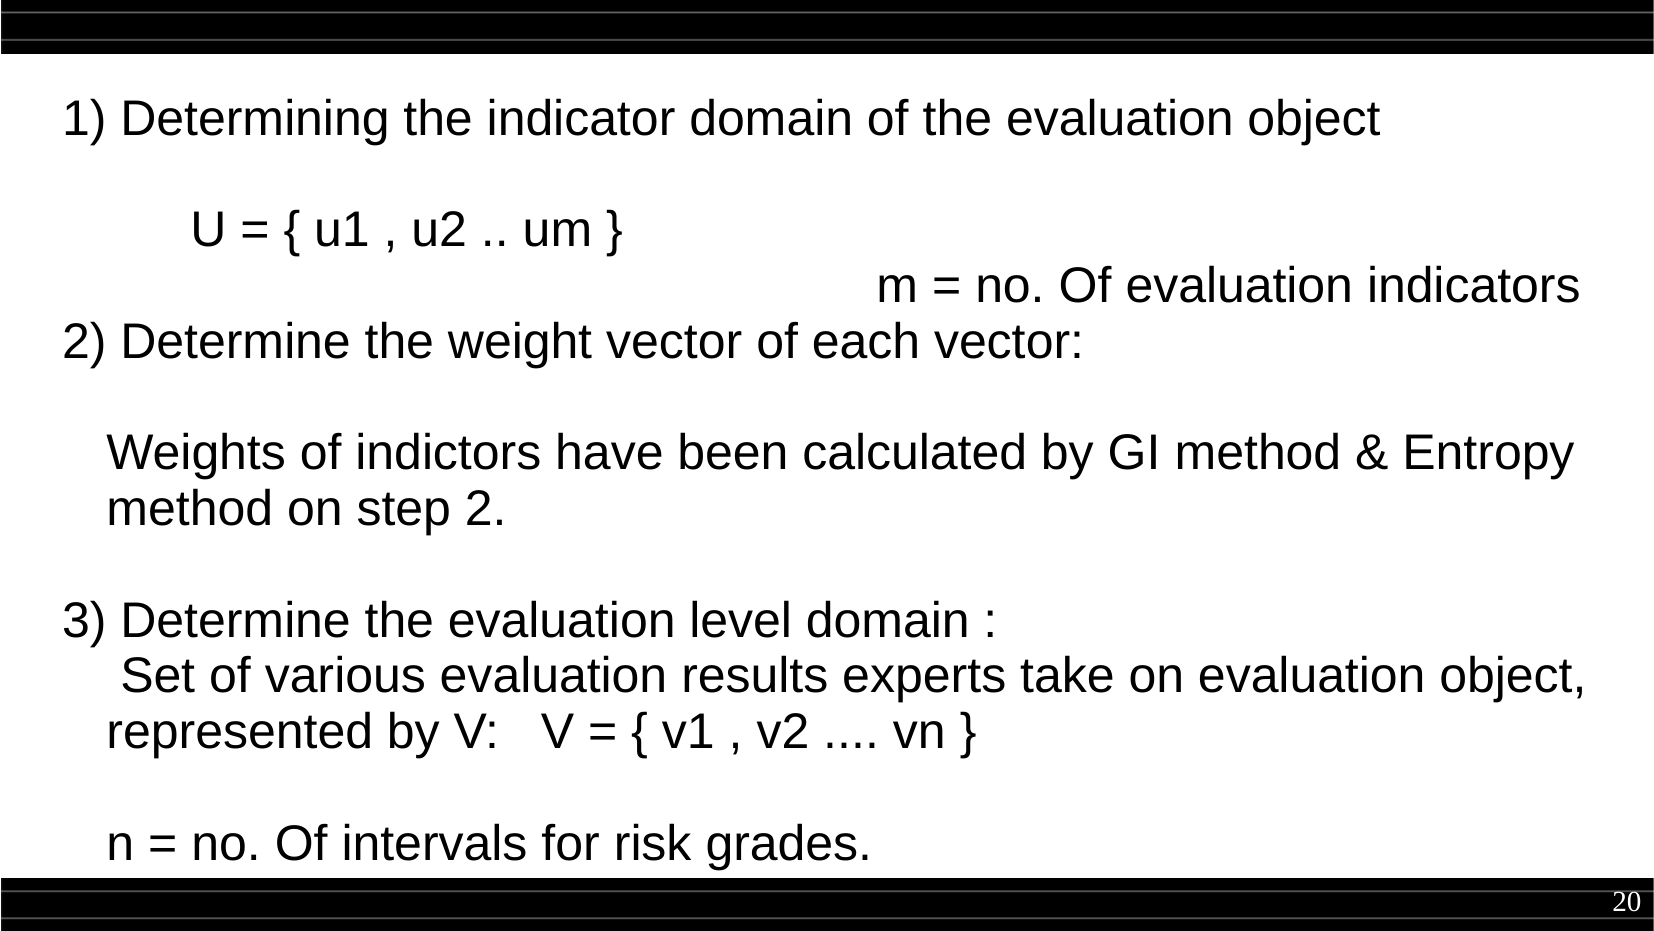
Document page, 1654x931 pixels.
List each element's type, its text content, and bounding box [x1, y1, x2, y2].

picture [1, 0, 1654, 54]
picture [1, 878, 1654, 931]
text_box Determining the indicator domain of the evaluation object U = { u1 , u2 .. um } m = no. Of evaluation indicators Determine the weight vector of each vector: Weights of indictors have been calculated by GI method & Entropy method on step 2. Determine the evaluation level domain : Set of various evaluation results experts take on evaluation object, represented by V: V = { v1 , v2 .... vn } n = no. Of intervals for risk grades. [47, 82, 1654, 882]
